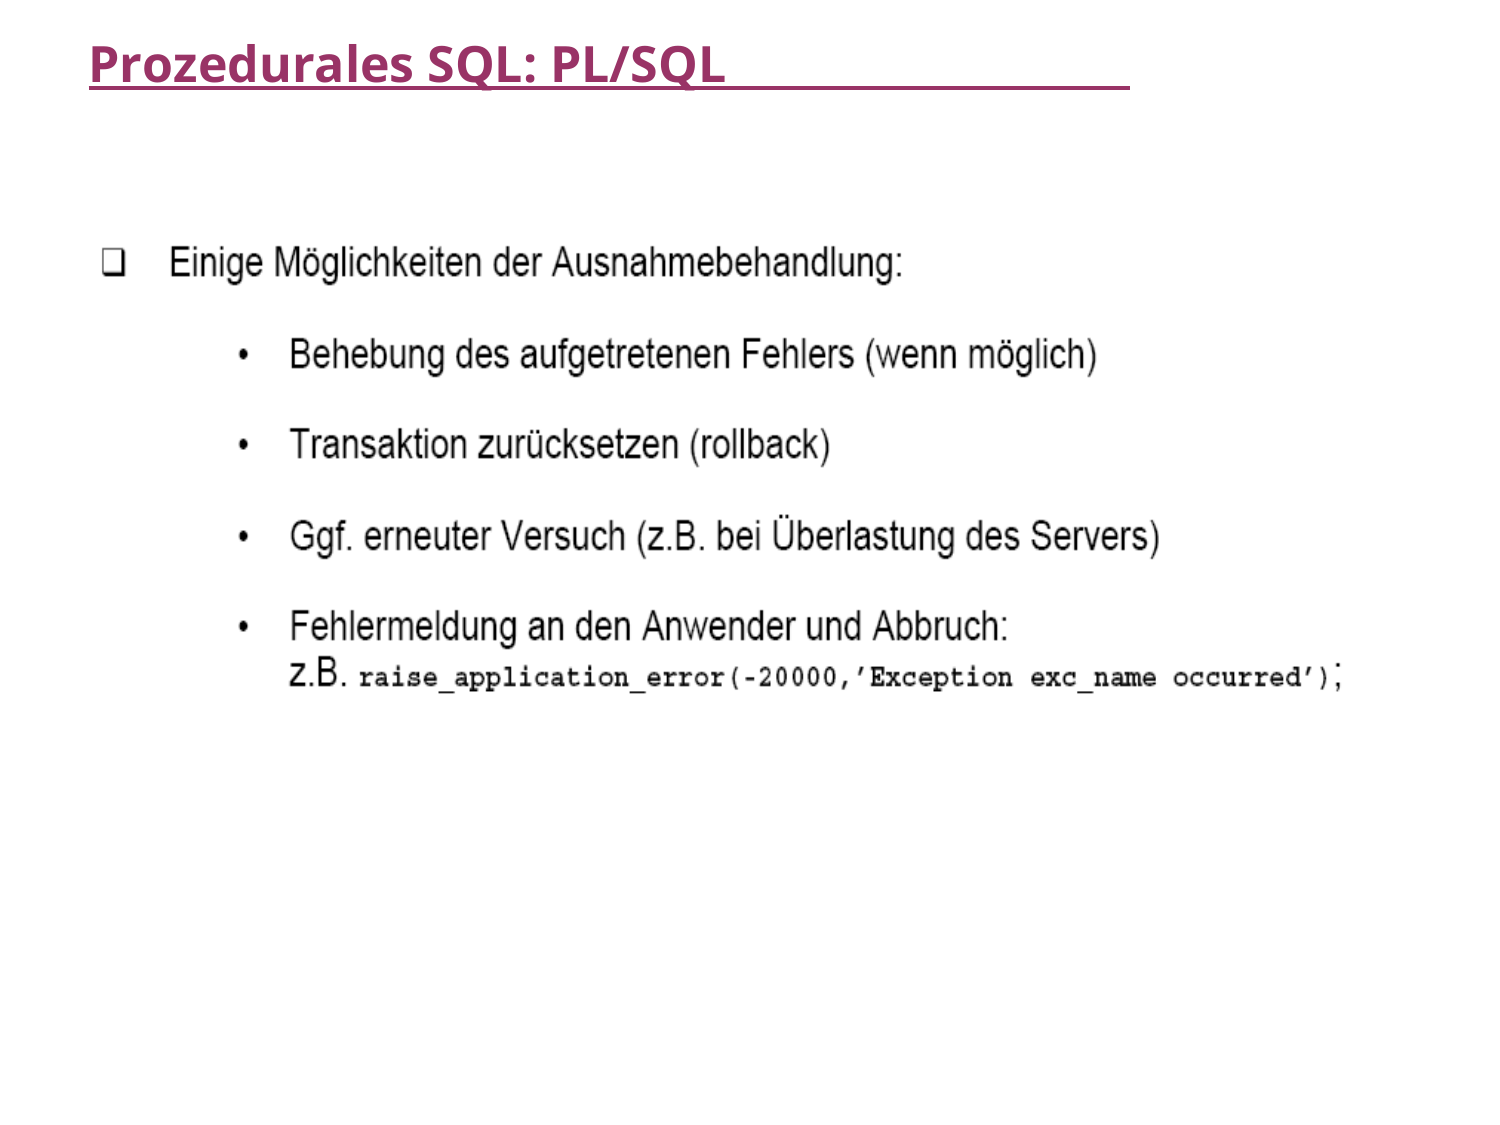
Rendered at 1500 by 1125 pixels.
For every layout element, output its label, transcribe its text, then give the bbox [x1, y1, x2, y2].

picture [95, 236, 1359, 713]
title Prozedurales SQL: PL/SQL [88, 7, 1364, 119]
